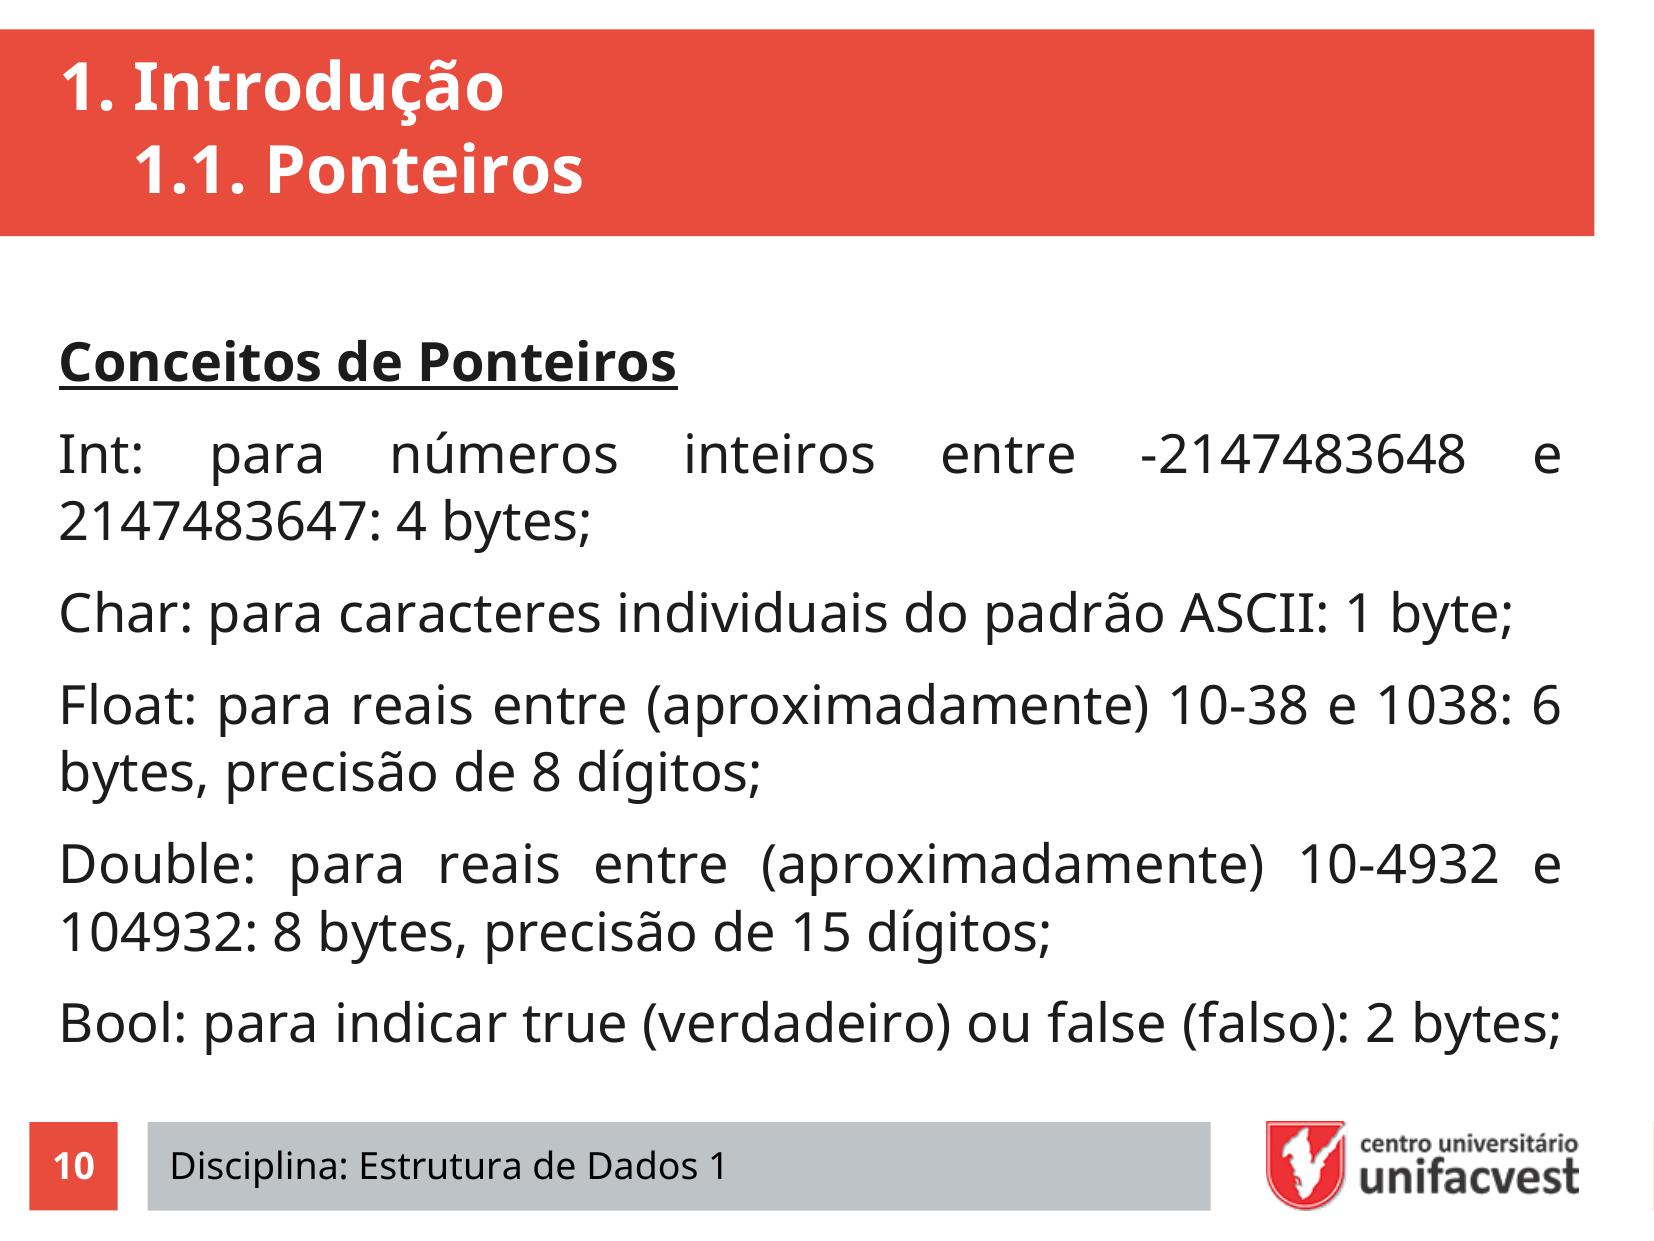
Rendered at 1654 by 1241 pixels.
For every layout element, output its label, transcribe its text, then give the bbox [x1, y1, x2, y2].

title 1. Introdução 1.1. Ponteiros [59, 59, 1595, 207]
text_box [1238, 1120, 1654, 1212]
text_box Disciplina: Estrutura de Dados 1 [154, 1132, 1205, 1196]
picture [1266, 1121, 1579, 1211]
list Conceitos de Ponteiros Int: para números inteiros entre -2147483648 e 2147483647: 4 bytes; Char: para caracteres individuais do padrão ASCII: 1 byte; Float: para reais entre (aproximadamente) 10-38 e 1038: 6 bytes, precisão de 8 dígitos; Double: para reais entre (aproximadamente) 10-4932 e 104932: 8 bytes, precisão de 15 dígitos; Bool: para indicar true (verdadeiro) ou false (falso): 2 bytes; [59, 324, 1566, 1093]
